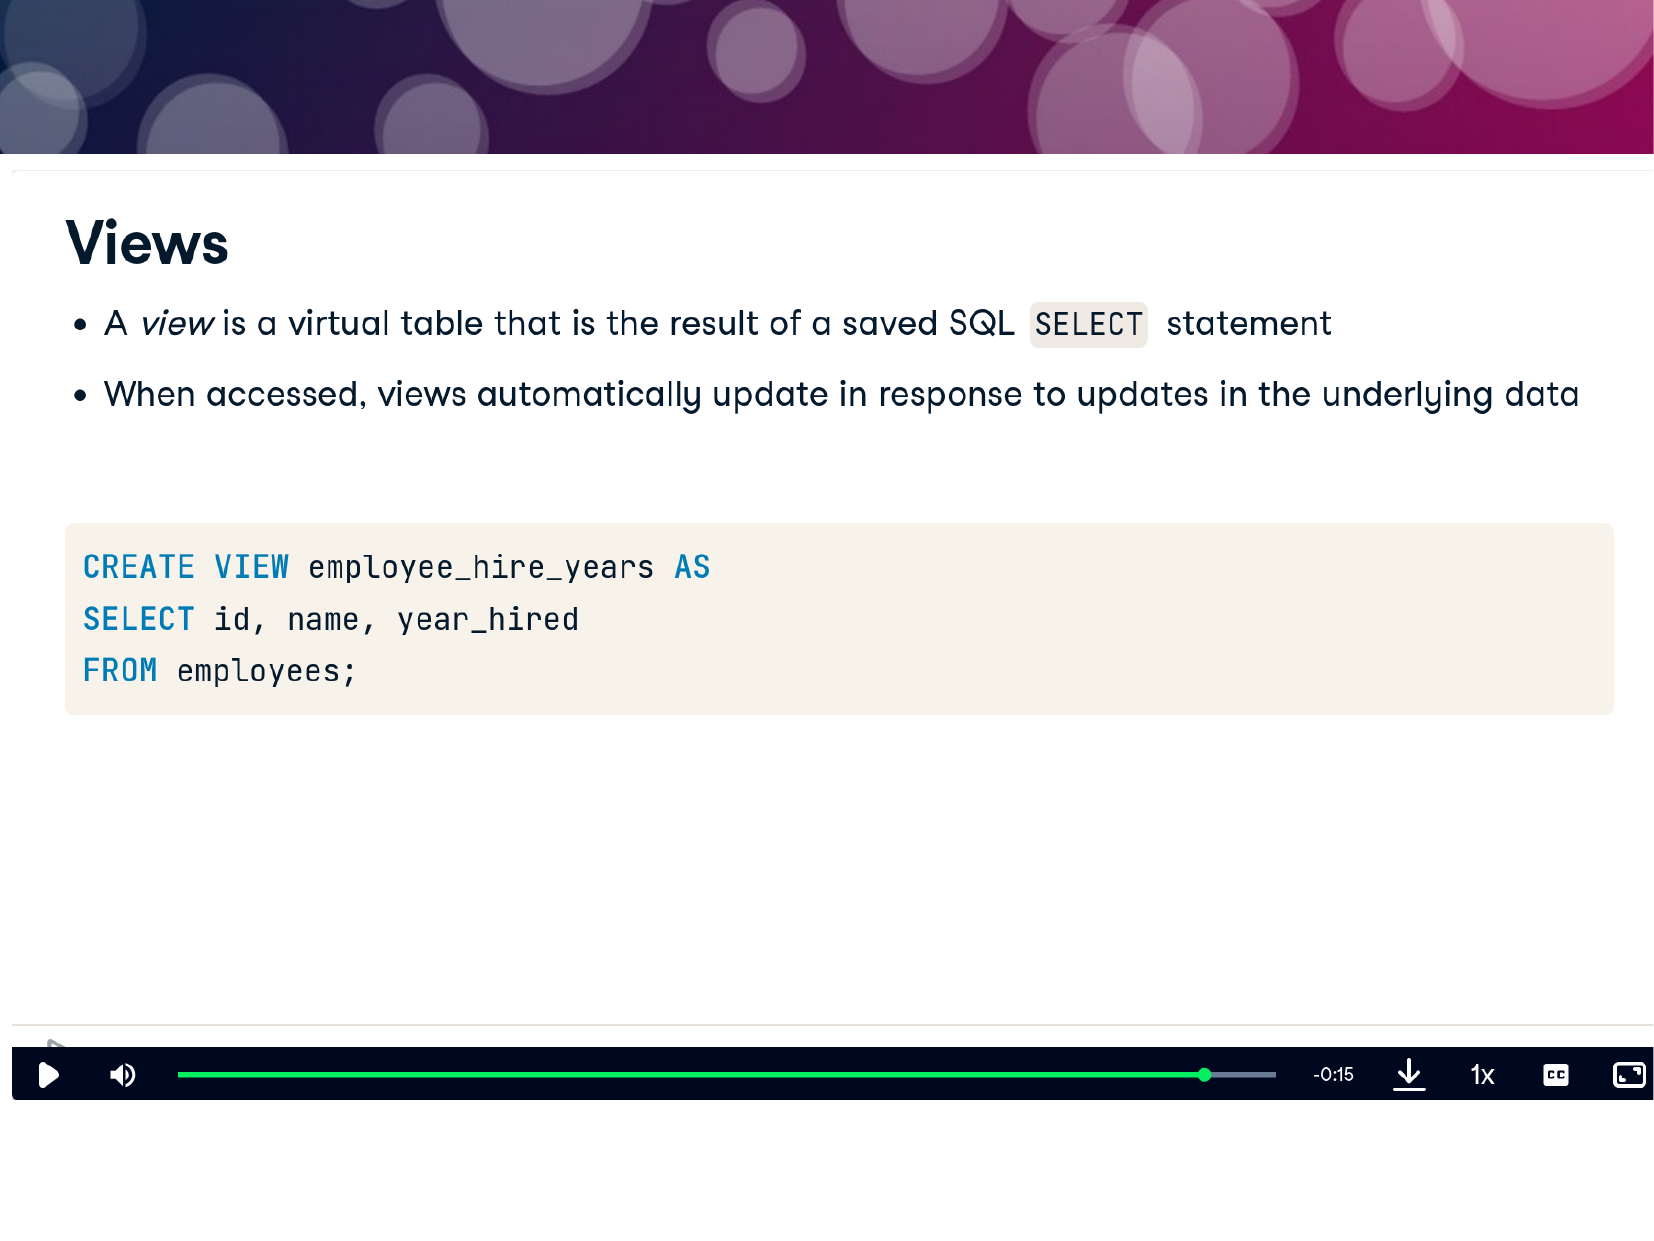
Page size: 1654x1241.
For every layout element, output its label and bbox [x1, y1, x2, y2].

picture [0, 0, 1654, 154]
picture [12, 170, 1654, 1100]
